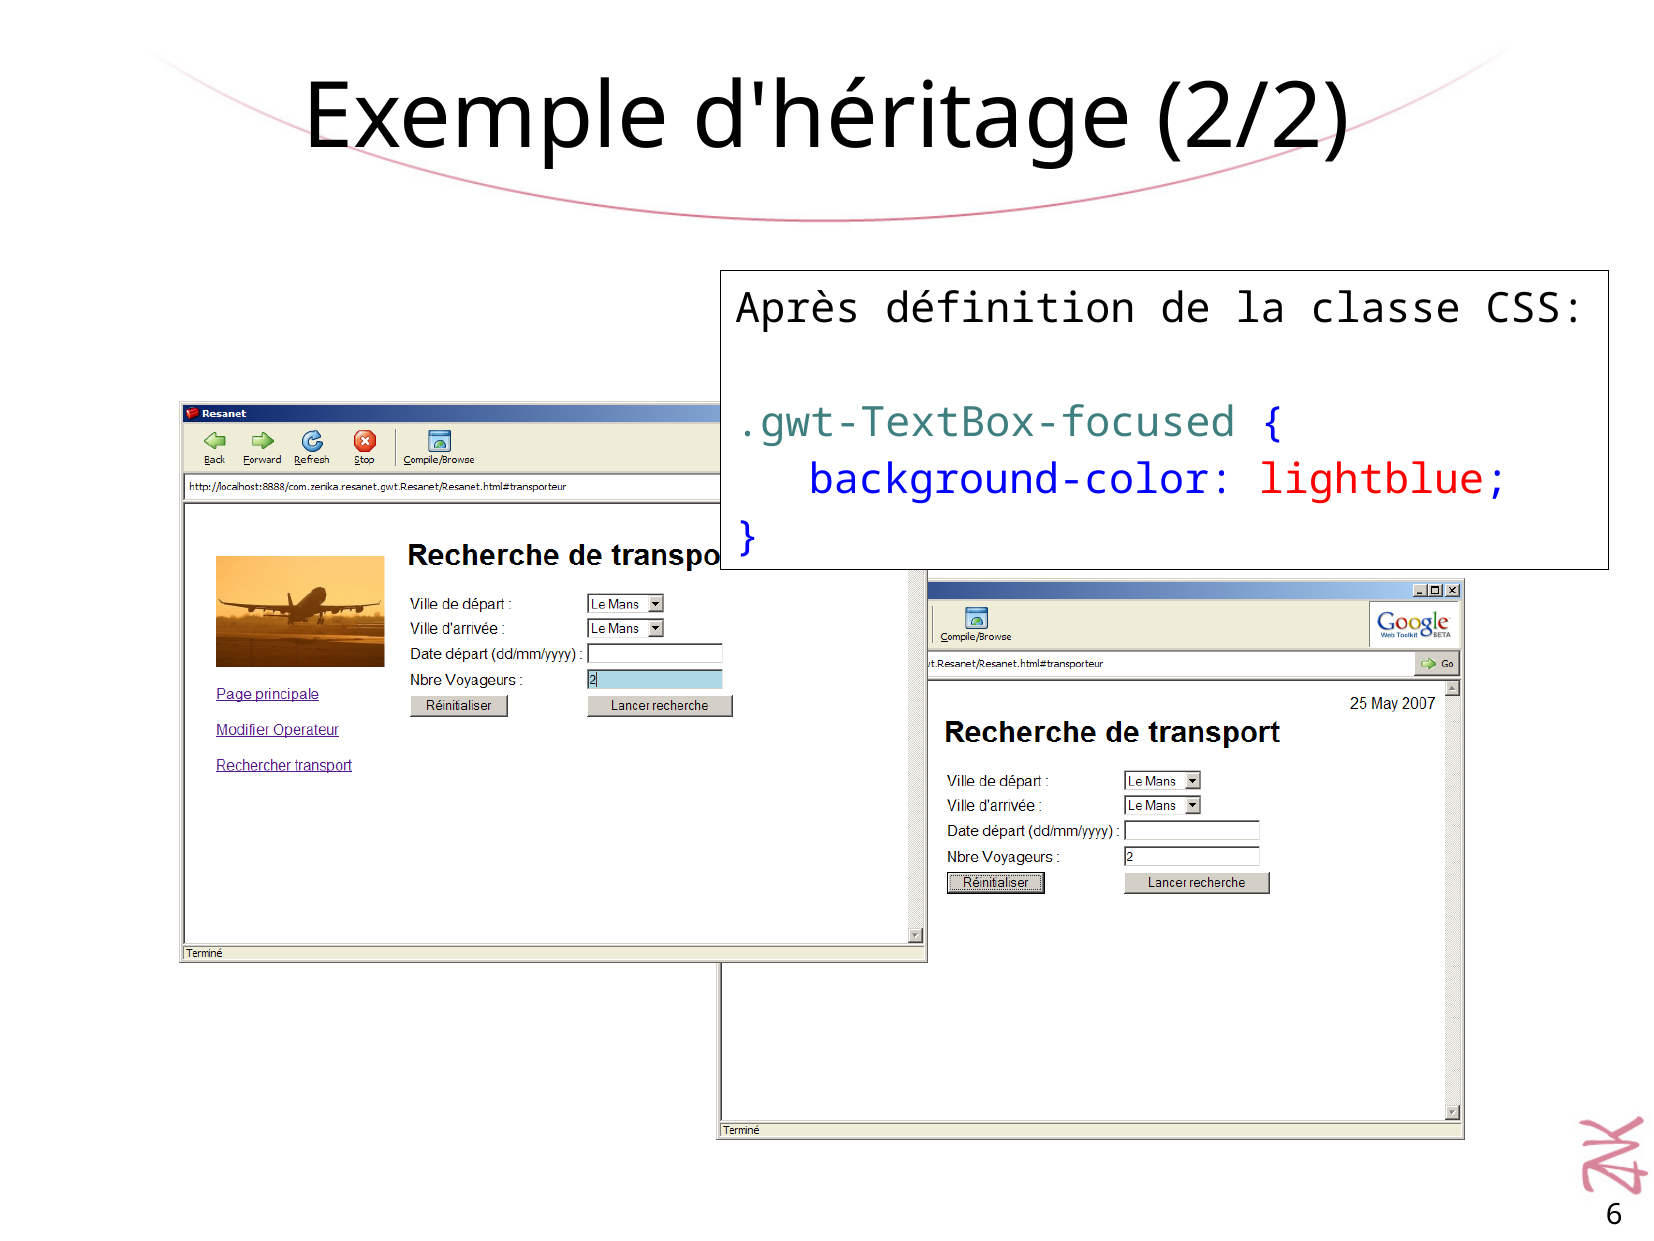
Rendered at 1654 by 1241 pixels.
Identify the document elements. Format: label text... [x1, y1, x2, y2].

text_box Après définition de la classe CSS: .gwt-TextBox-focused { background-color: lightblue; } [720, 270, 1609, 531]
picture [4, 1, 1654, 1241]
title Exemple d'héritage (2/2) [82, 11, 1571, 213]
